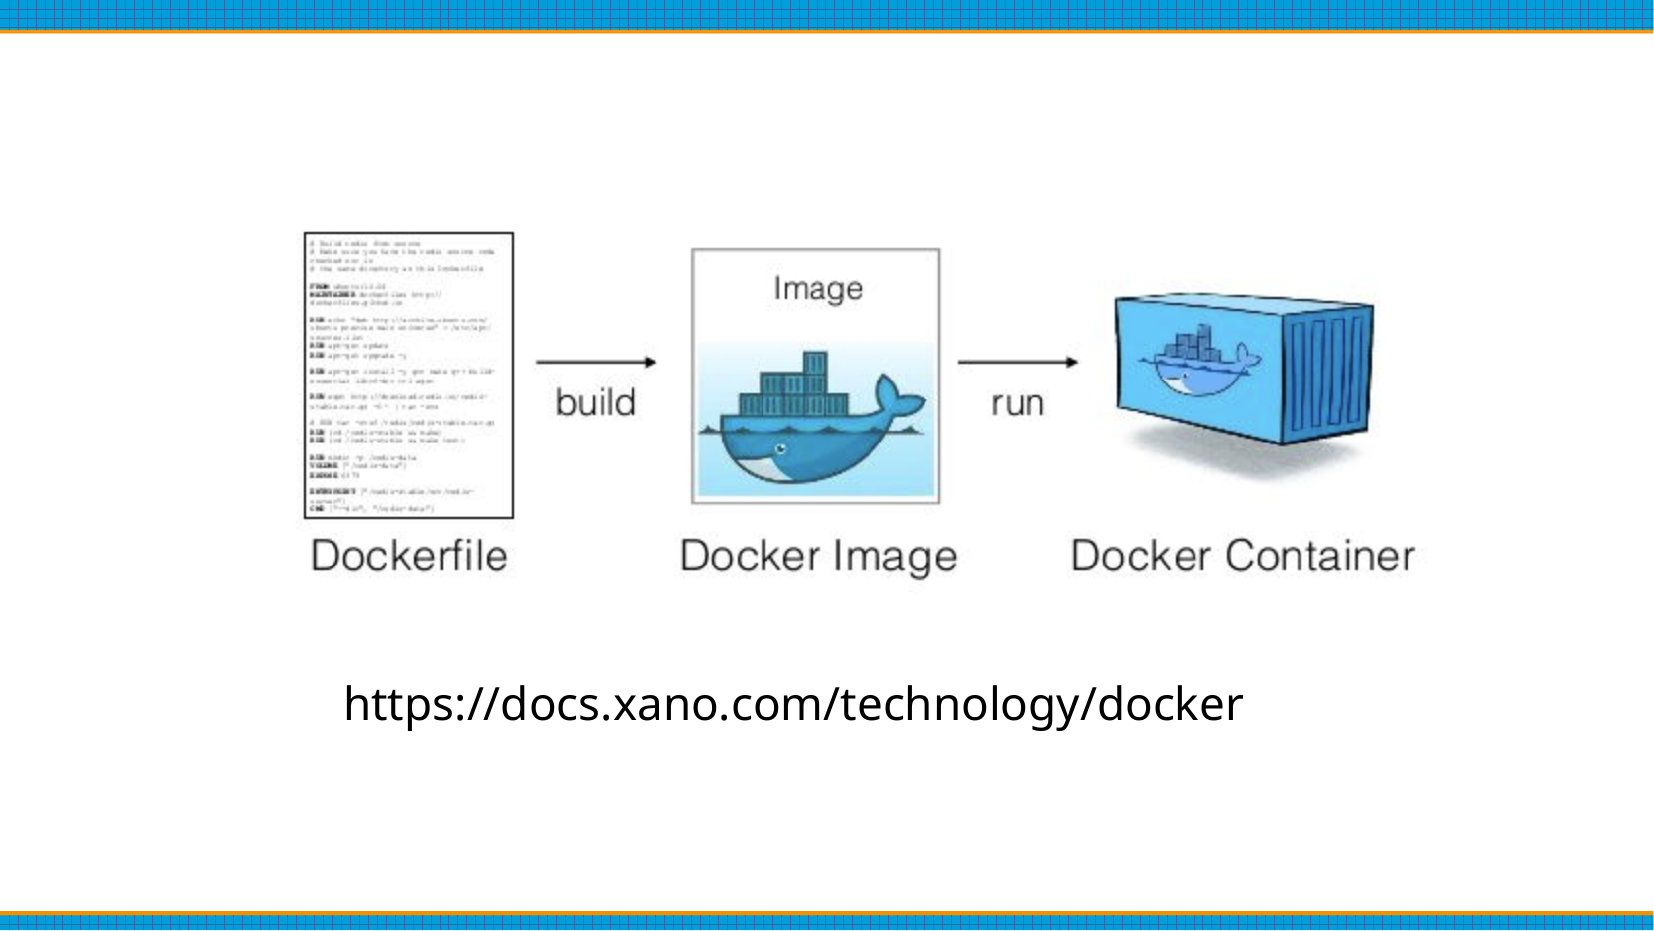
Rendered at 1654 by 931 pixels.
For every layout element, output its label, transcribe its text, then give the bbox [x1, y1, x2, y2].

picture [225, 74, 1462, 688]
text_box https://docs.xano.com/technology/docker [337, 670, 1631, 734]
